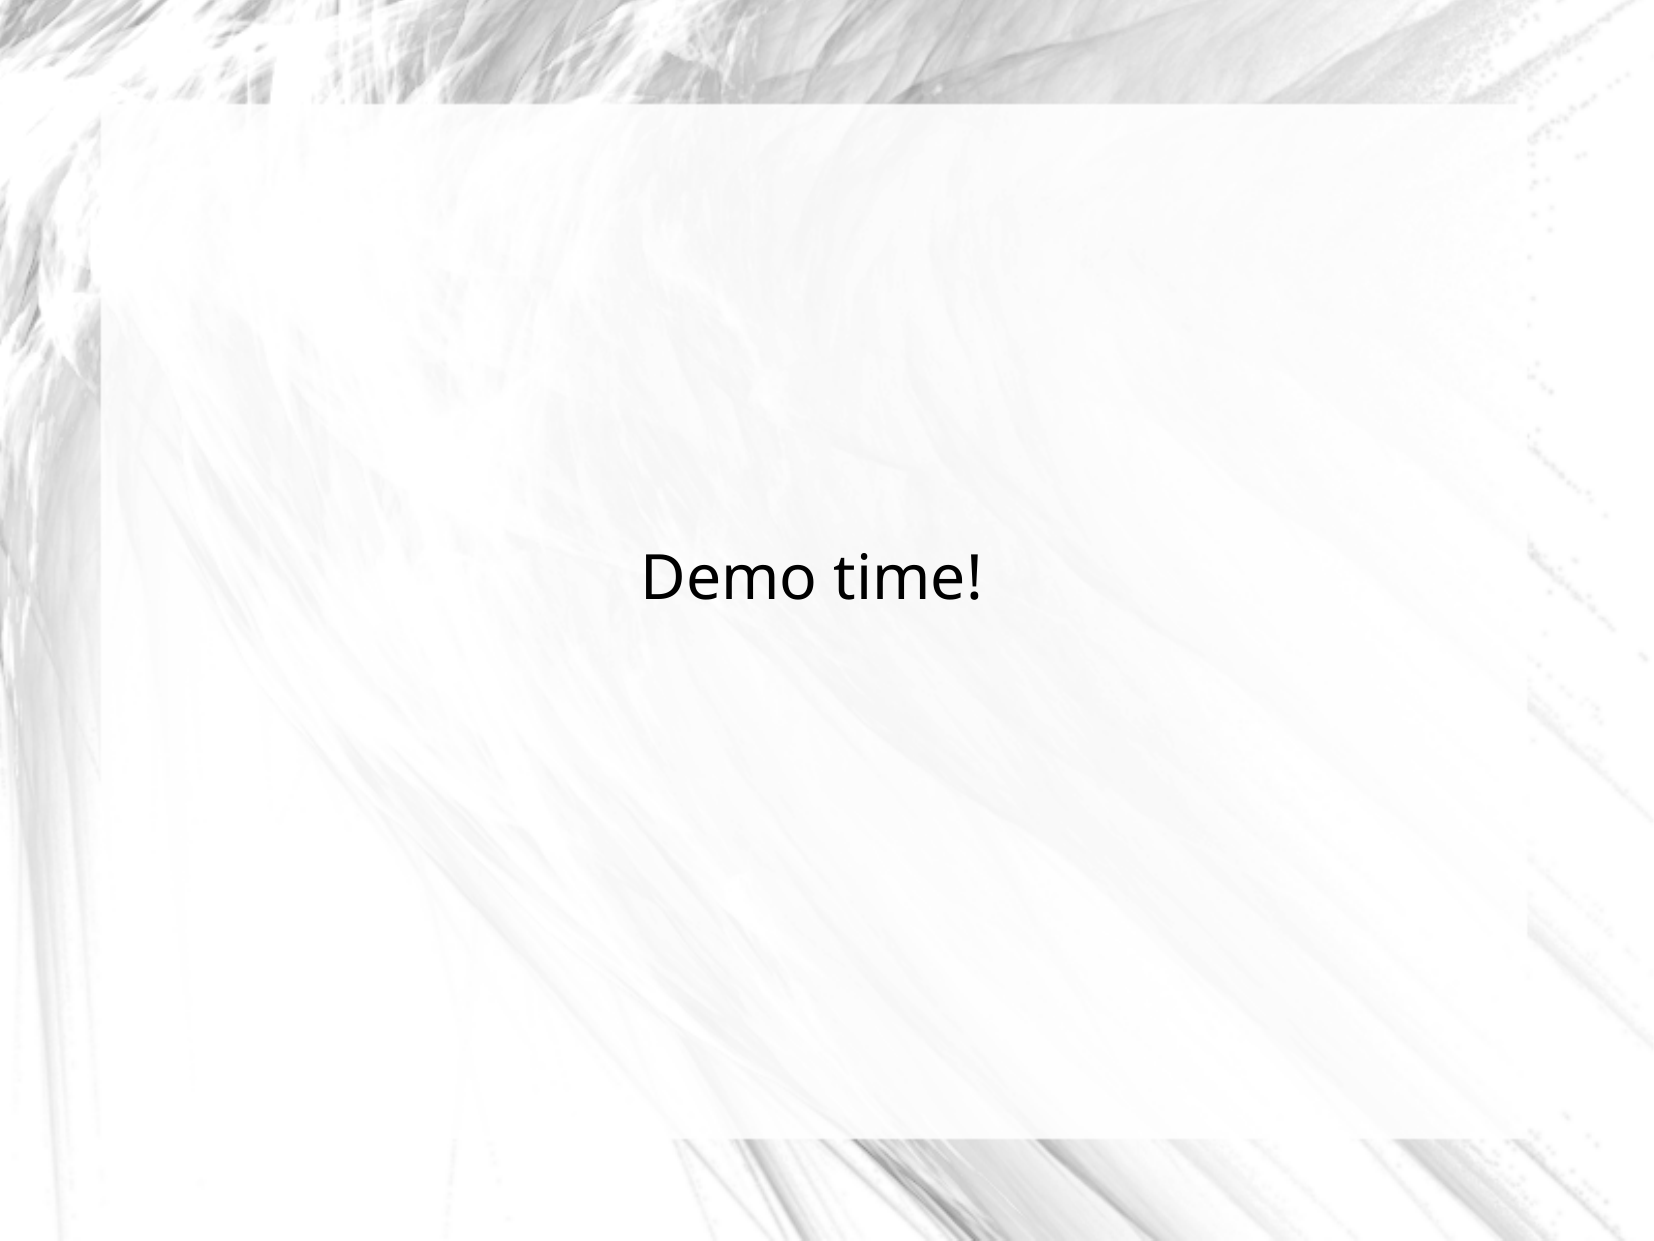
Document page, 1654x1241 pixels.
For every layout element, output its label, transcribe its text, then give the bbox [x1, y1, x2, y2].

picture [0, 0, 1654, 1241]
subtitle Demo time! [118, 112, 1506, 1039]
